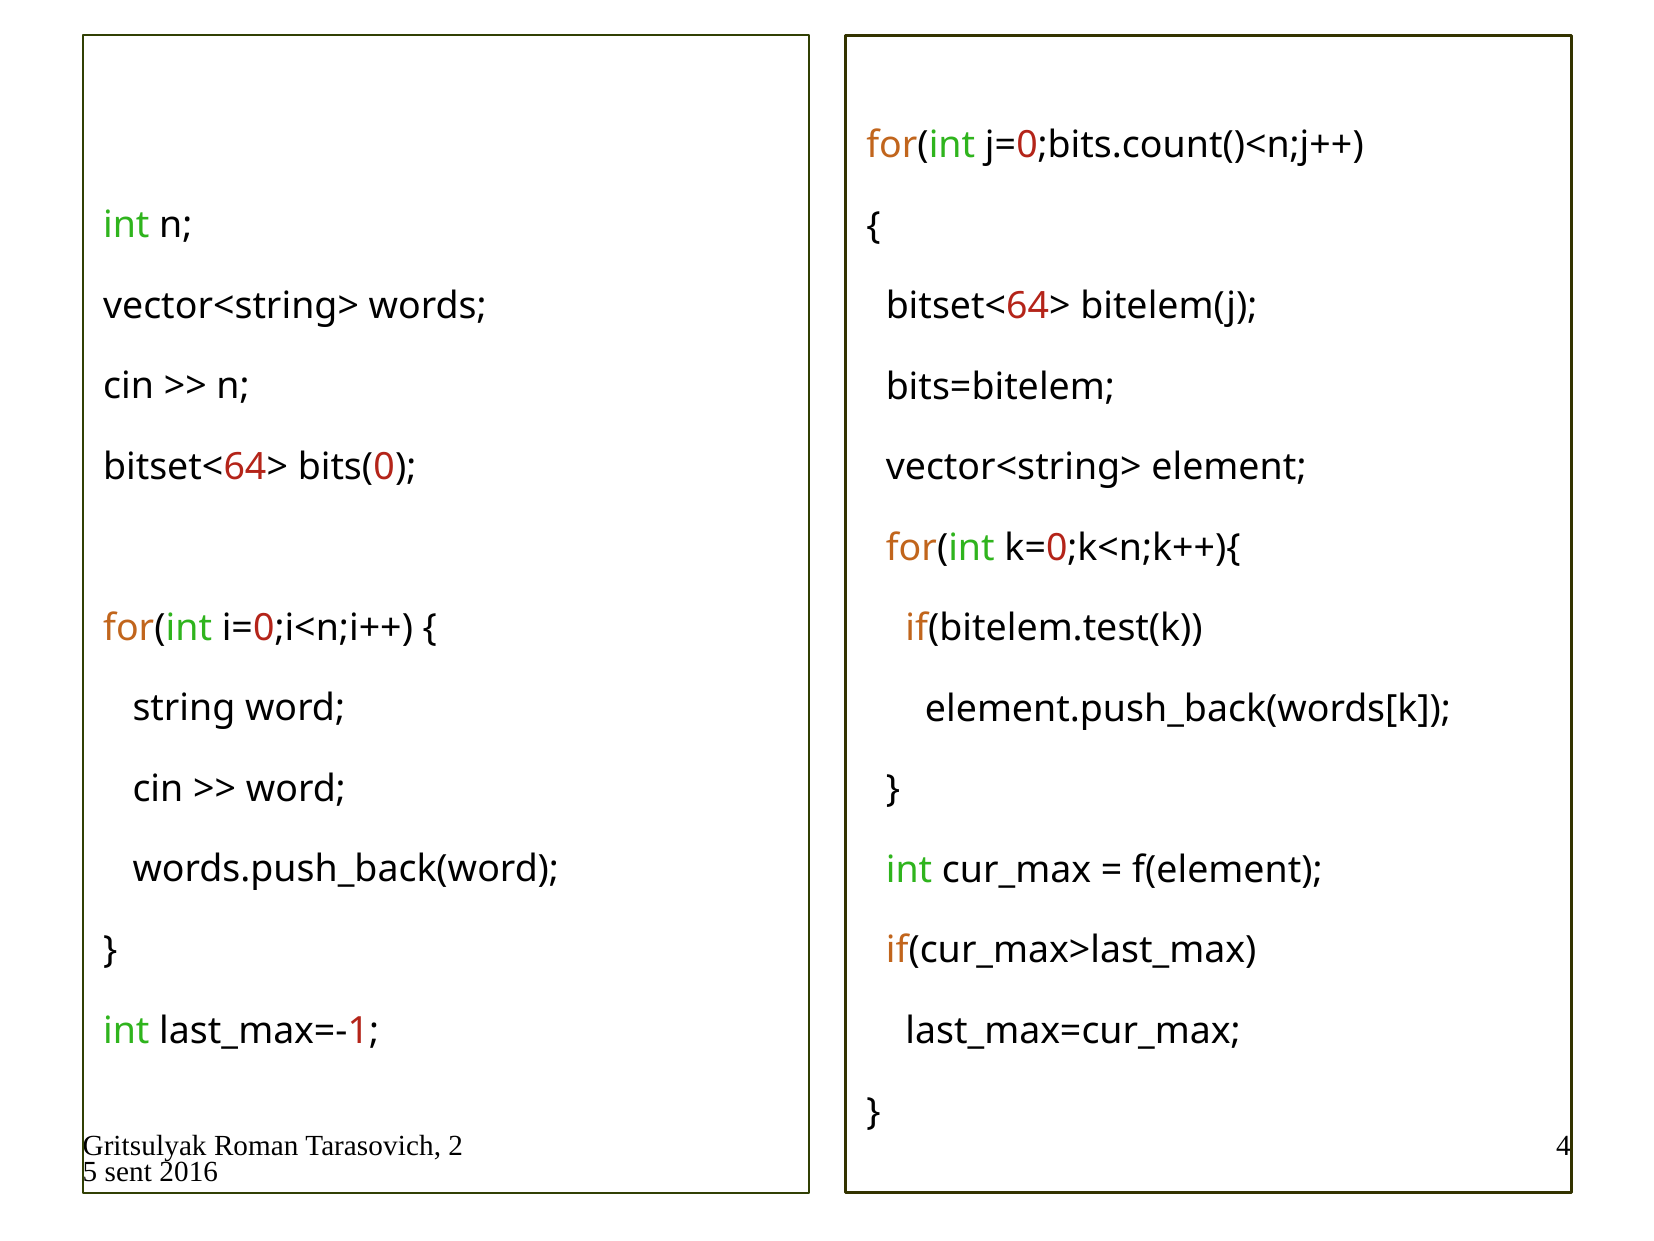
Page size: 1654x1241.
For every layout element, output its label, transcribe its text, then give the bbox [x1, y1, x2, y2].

list int n; vector<string> words; cin >> n; bitset<64> bits(0); for(int i=0;i<n;i++) { string word; cin >> word; words.push_back(word); } int last_max=-1; [82, 35, 809, 1193]
list for(int j=0;bits.count()<n;j++) { bitset<64> bitelem(j); bits=bitelem; vector<string> element; for(int k=0;k<n;k++){ if(bitelem.test(k)) element.push_back(words[k]); } int cur_max = f(element); if(cur_max>last_max) last_max=cur_max; } [845, 35, 1572, 1193]
